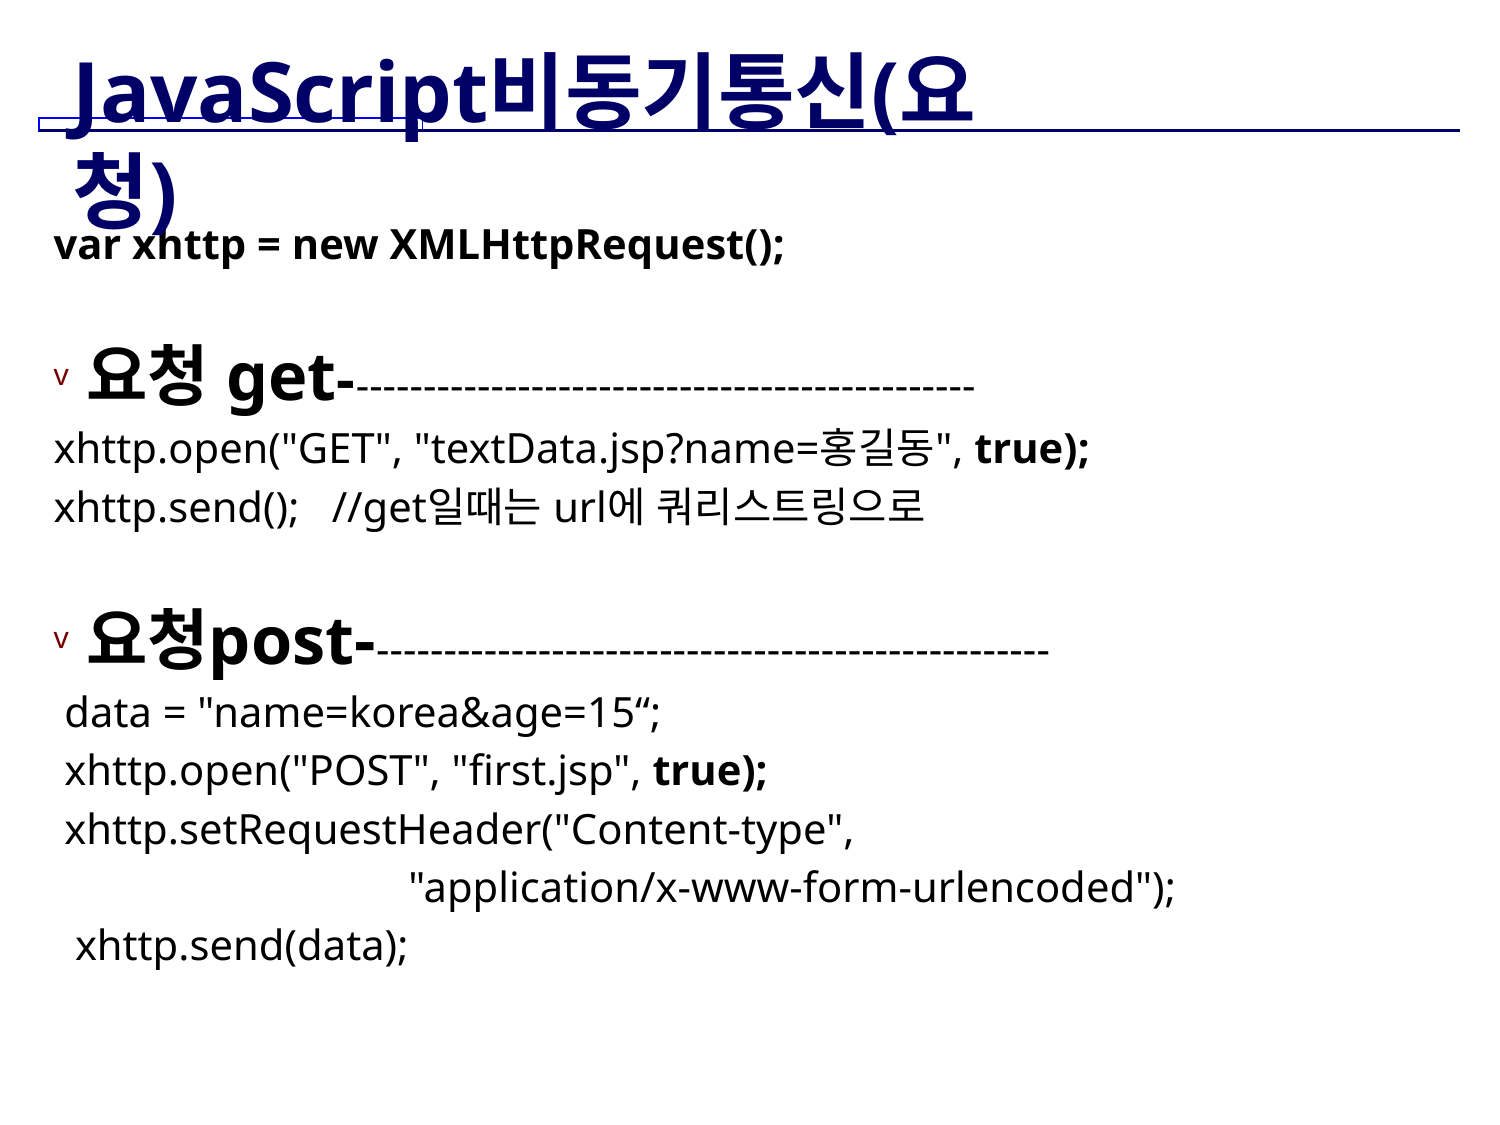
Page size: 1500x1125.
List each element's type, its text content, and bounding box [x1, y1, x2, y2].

title JavaScript비동기통신(요청) [58, 31, 1077, 110]
list var xhttp = new XMLHttpRequest(); 요청 get----------------------------------------------- xhttp.open("GET", "textData.jsp?name=홍길동", true); xhttp.send(); //get일때는 url에 쿼리스트링으로 요청post--------------------------------------------------- data = "name=korea&age=15“; xhttp.open("POST", "first.jsp", true); xhttp.setRequestHeader("Content-type", "application/x-www-form-urlencoded"); xhttp.send(data); [38, 210, 1460, 1056]
